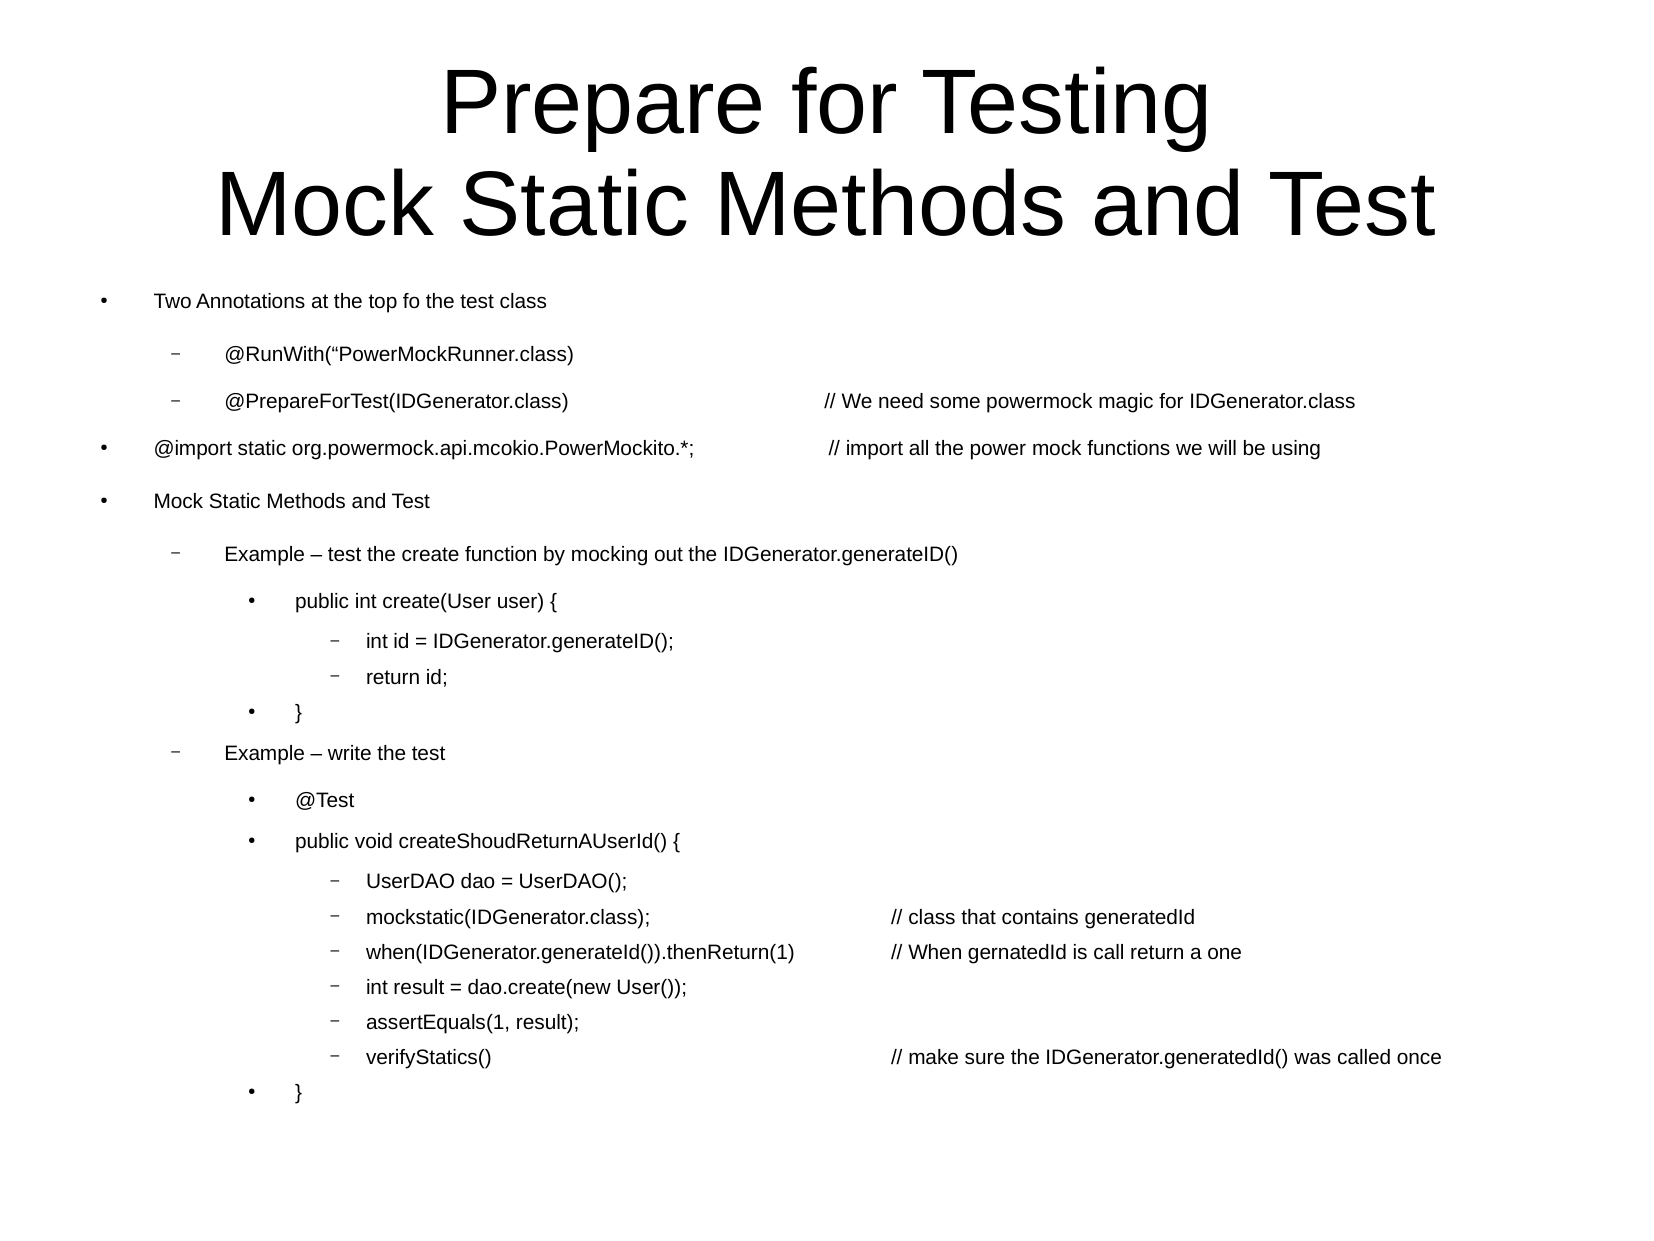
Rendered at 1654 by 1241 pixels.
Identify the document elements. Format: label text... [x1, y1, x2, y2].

list Two Annotations at the top fo the test class @RunWith(“PowerMockRunner.class) @PrepareForTest(IDGenerator.class) // We need some powermock magic for IDGenerator.class @import static org.powermock.api.mcokio.PowerMockito.*; // import all the power mock functions we will be using Mock Static Methods and Test Example – test the create function by mocking out the IDGenerator.generateID() public int create(User user) { int id = IDGenerator.generateID(); return id; } Example – write the test @Test public void createShoudReturnAUserId() { UserDAO dao = UserDAO(); mockstatic(IDGenerator.class); // class that contains generatedId when(IDGenerator.generateId()).thenReturn(1) // When gernatedId is call return a one int result = dao.create(new User()); assertEquals(1, result); verifyStatics() // make sure the IDGenerator.generatedId() was called once } [82, 290, 1621, 1216]
title Prepare for Testing Mock Static Methods and Test [82, 49, 1571, 257]
